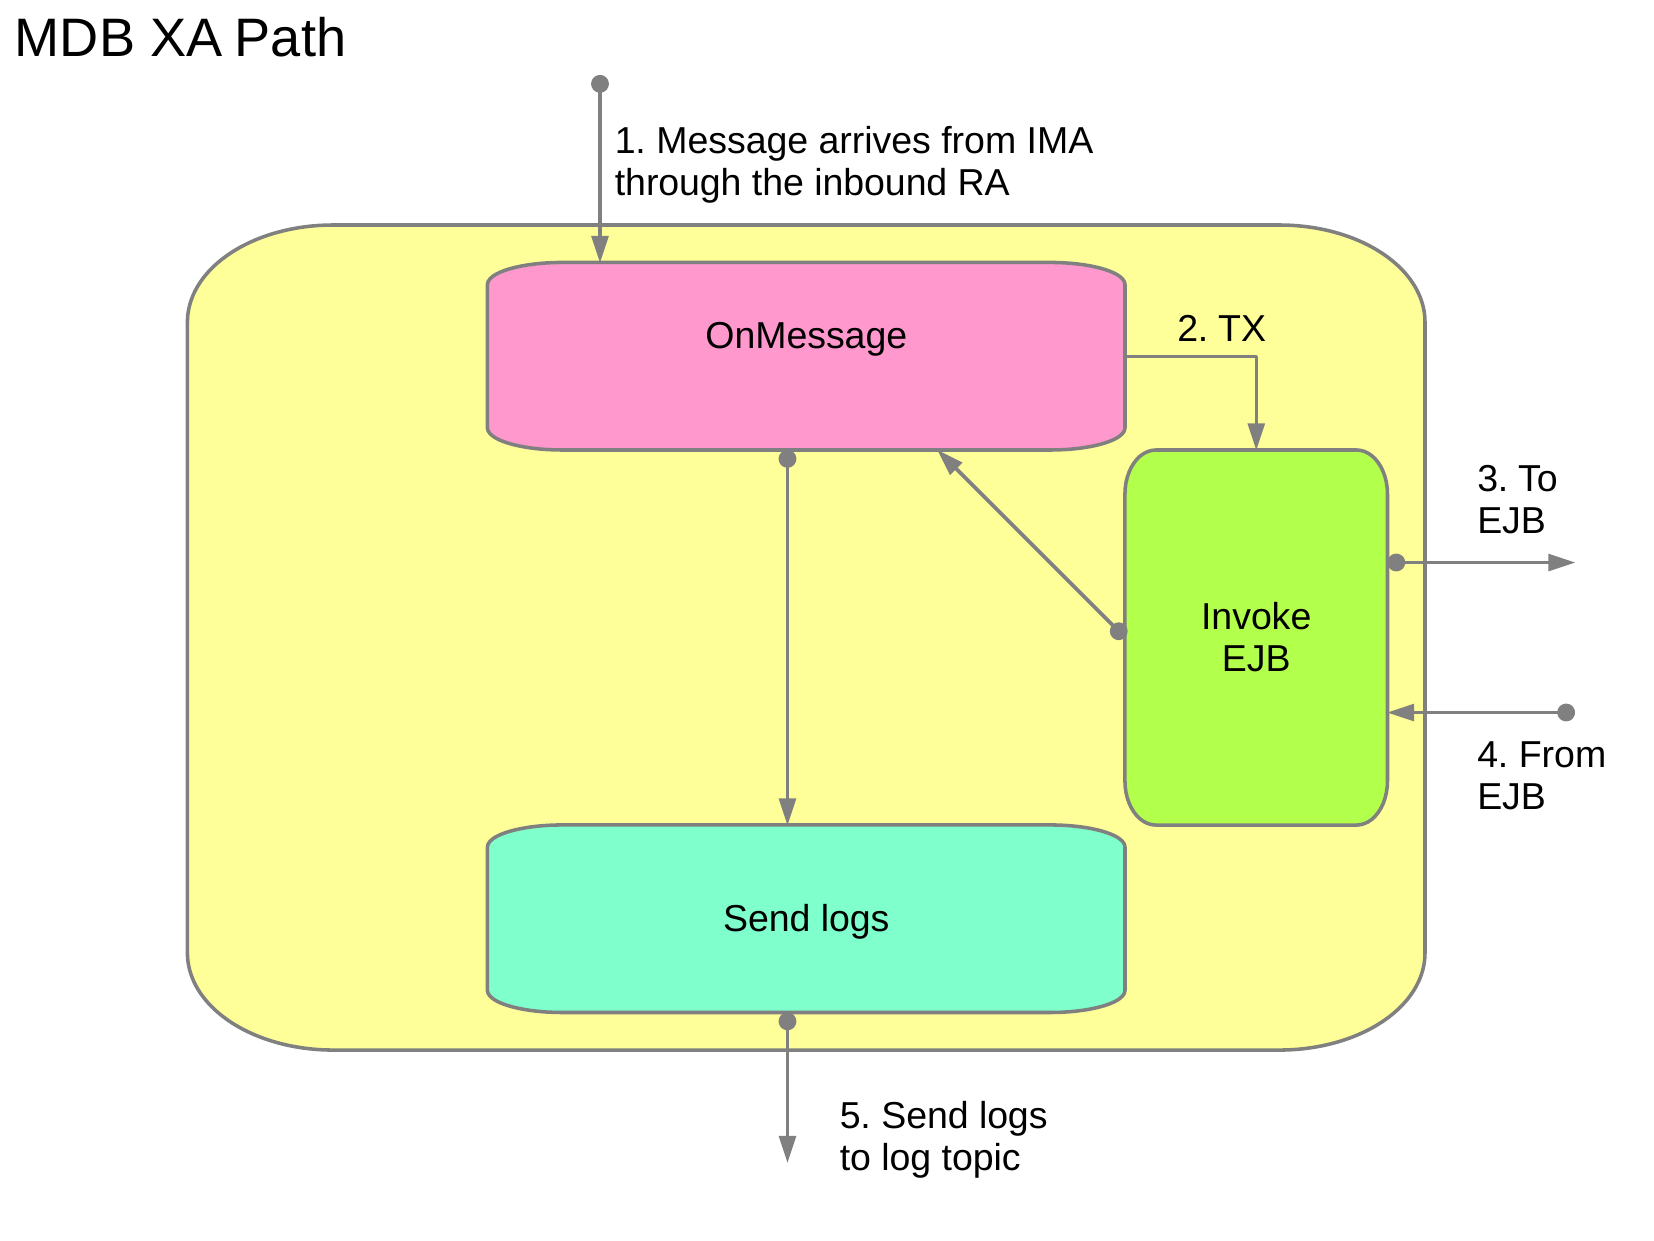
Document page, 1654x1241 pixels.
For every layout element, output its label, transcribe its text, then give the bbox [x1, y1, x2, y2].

text_box 5. Send logs to log topic [825, 1087, 1276, 1187]
text_box MDB XA Path [0, 0, 526, 76]
text_box 4. From EJB [1462, 726, 1651, 826]
text_box [601, 225, 1426, 561]
text_box Send logs [487, 824, 1126, 1013]
text_box 2. TX [1162, 300, 1351, 357]
text_box [187, 225, 786, 1051]
text_box 1. Message arrives from IMA through the inbound RA [600, 112, 1126, 212]
text_box [789, 451, 1426, 1051]
text_box [942, 358, 1255, 623]
text_box [1388, 564, 1426, 712]
text_box 3. To EJB [1462, 450, 1613, 549]
text_box OnMessage [487, 262, 1126, 451]
text_box Invoke EJB [1124, 450, 1388, 826]
